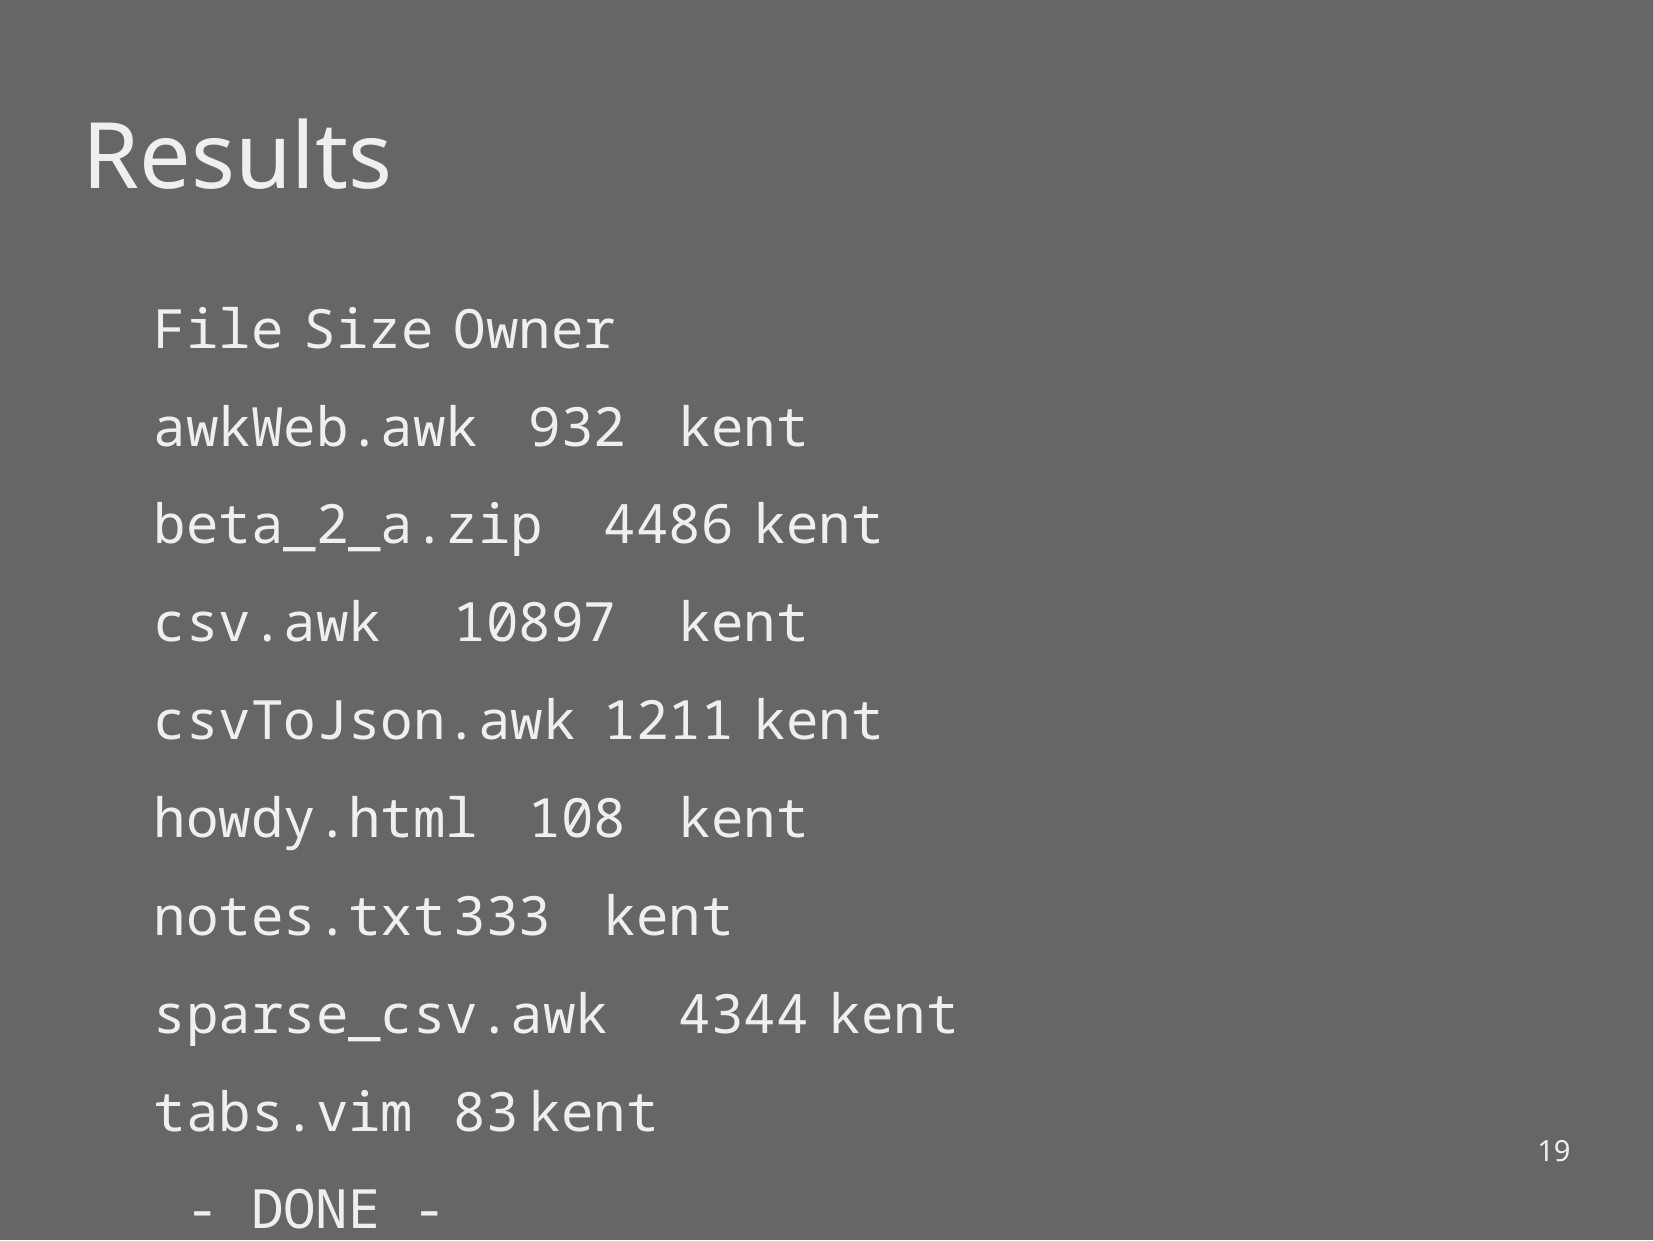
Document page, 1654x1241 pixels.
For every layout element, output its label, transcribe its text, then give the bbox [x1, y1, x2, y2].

list File Size Owner awkWeb.awk 932 kent beta_2_a.zip 4486 kent csv.awk 10897 kent csvToJson.awk 1211 kent howdy.html 108 kent notes.txt 333 kent sparse_csv.awk 4344 kent tabs.vim 83 kent - DONE - [82, 290, 1571, 1048]
title Results [82, 49, 1571, 257]
